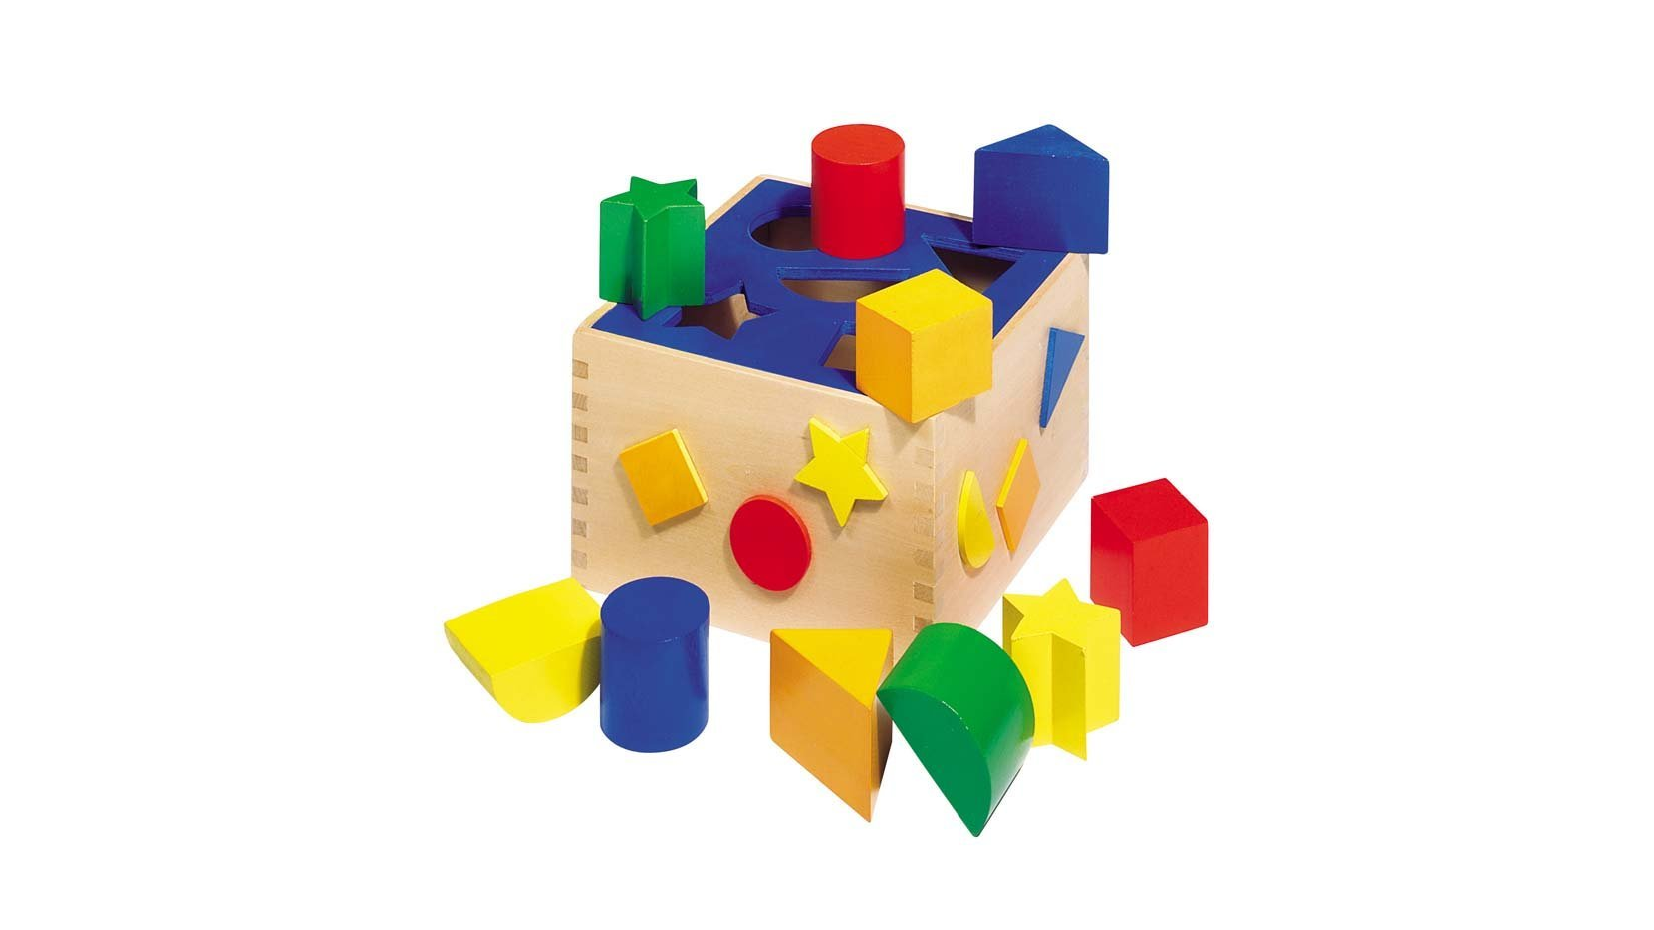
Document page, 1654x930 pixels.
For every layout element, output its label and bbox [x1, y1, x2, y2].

picture [210, 0, 1457, 930]
